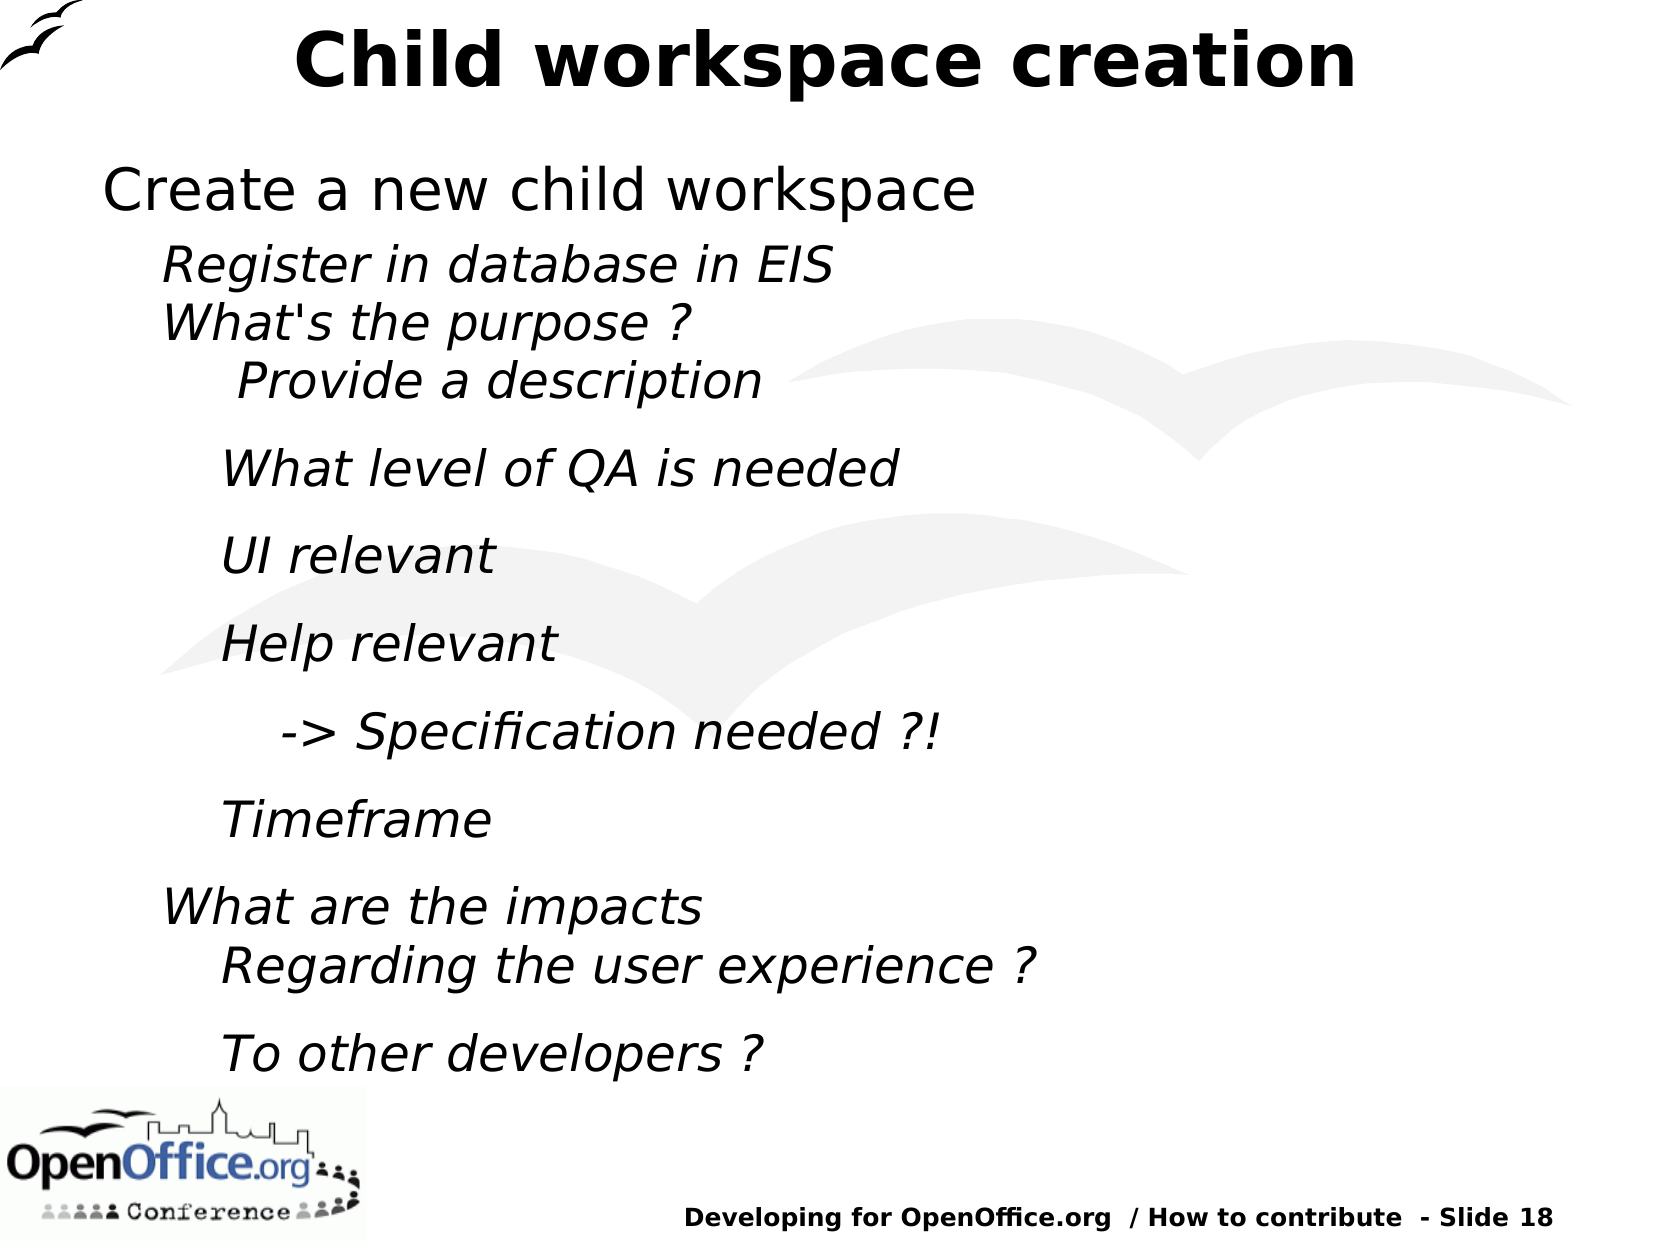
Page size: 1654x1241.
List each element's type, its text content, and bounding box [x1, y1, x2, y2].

title Child workspace creation [0, 0, 1654, 121]
list Create a new child workspace Register in database in EIS What's the purpose ? Provide a description What level of QA is needed UI relevant Help relevant -> Specification needed ?! Timeframe What are the impacts Regarding the user experience ? To other developers ? [102, 155, 1529, 1085]
picture [0, 1086, 367, 1241]
